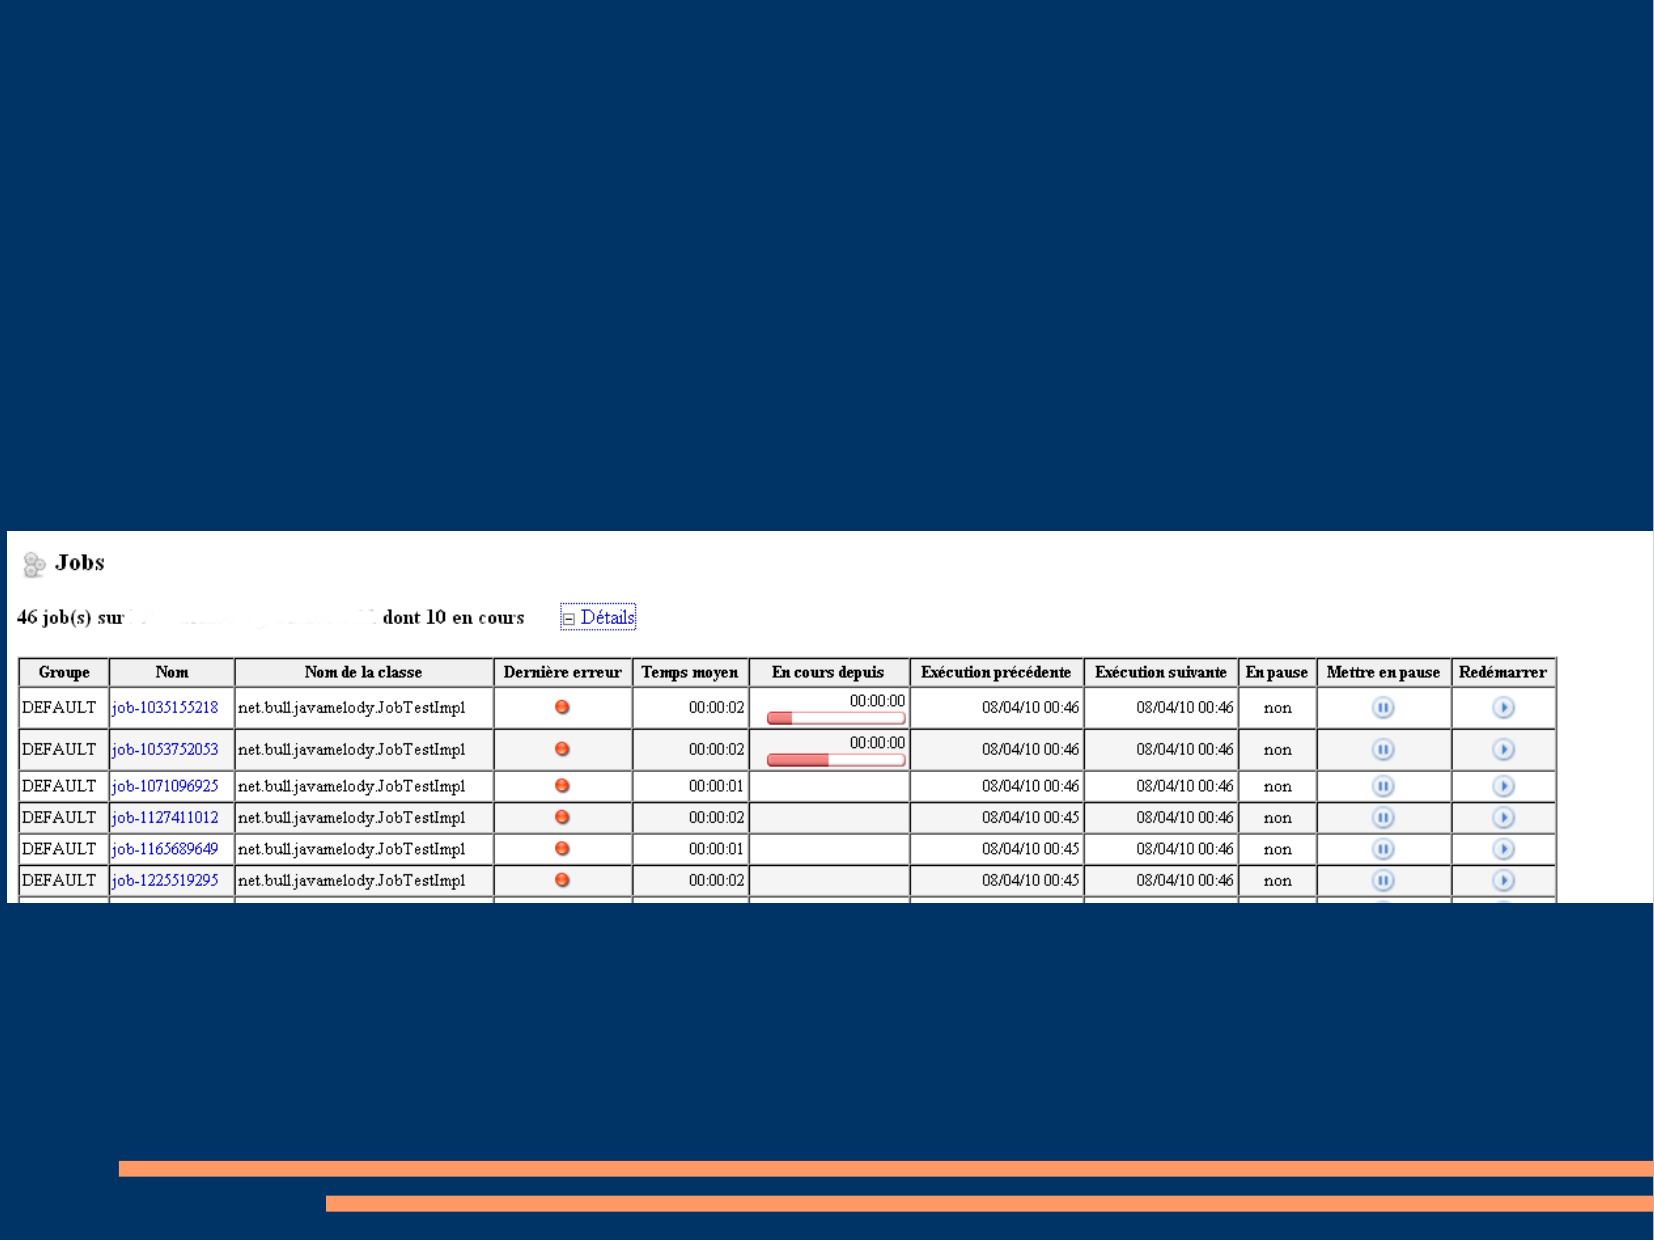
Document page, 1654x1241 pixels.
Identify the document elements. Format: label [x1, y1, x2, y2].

picture [7, 531, 1654, 903]
